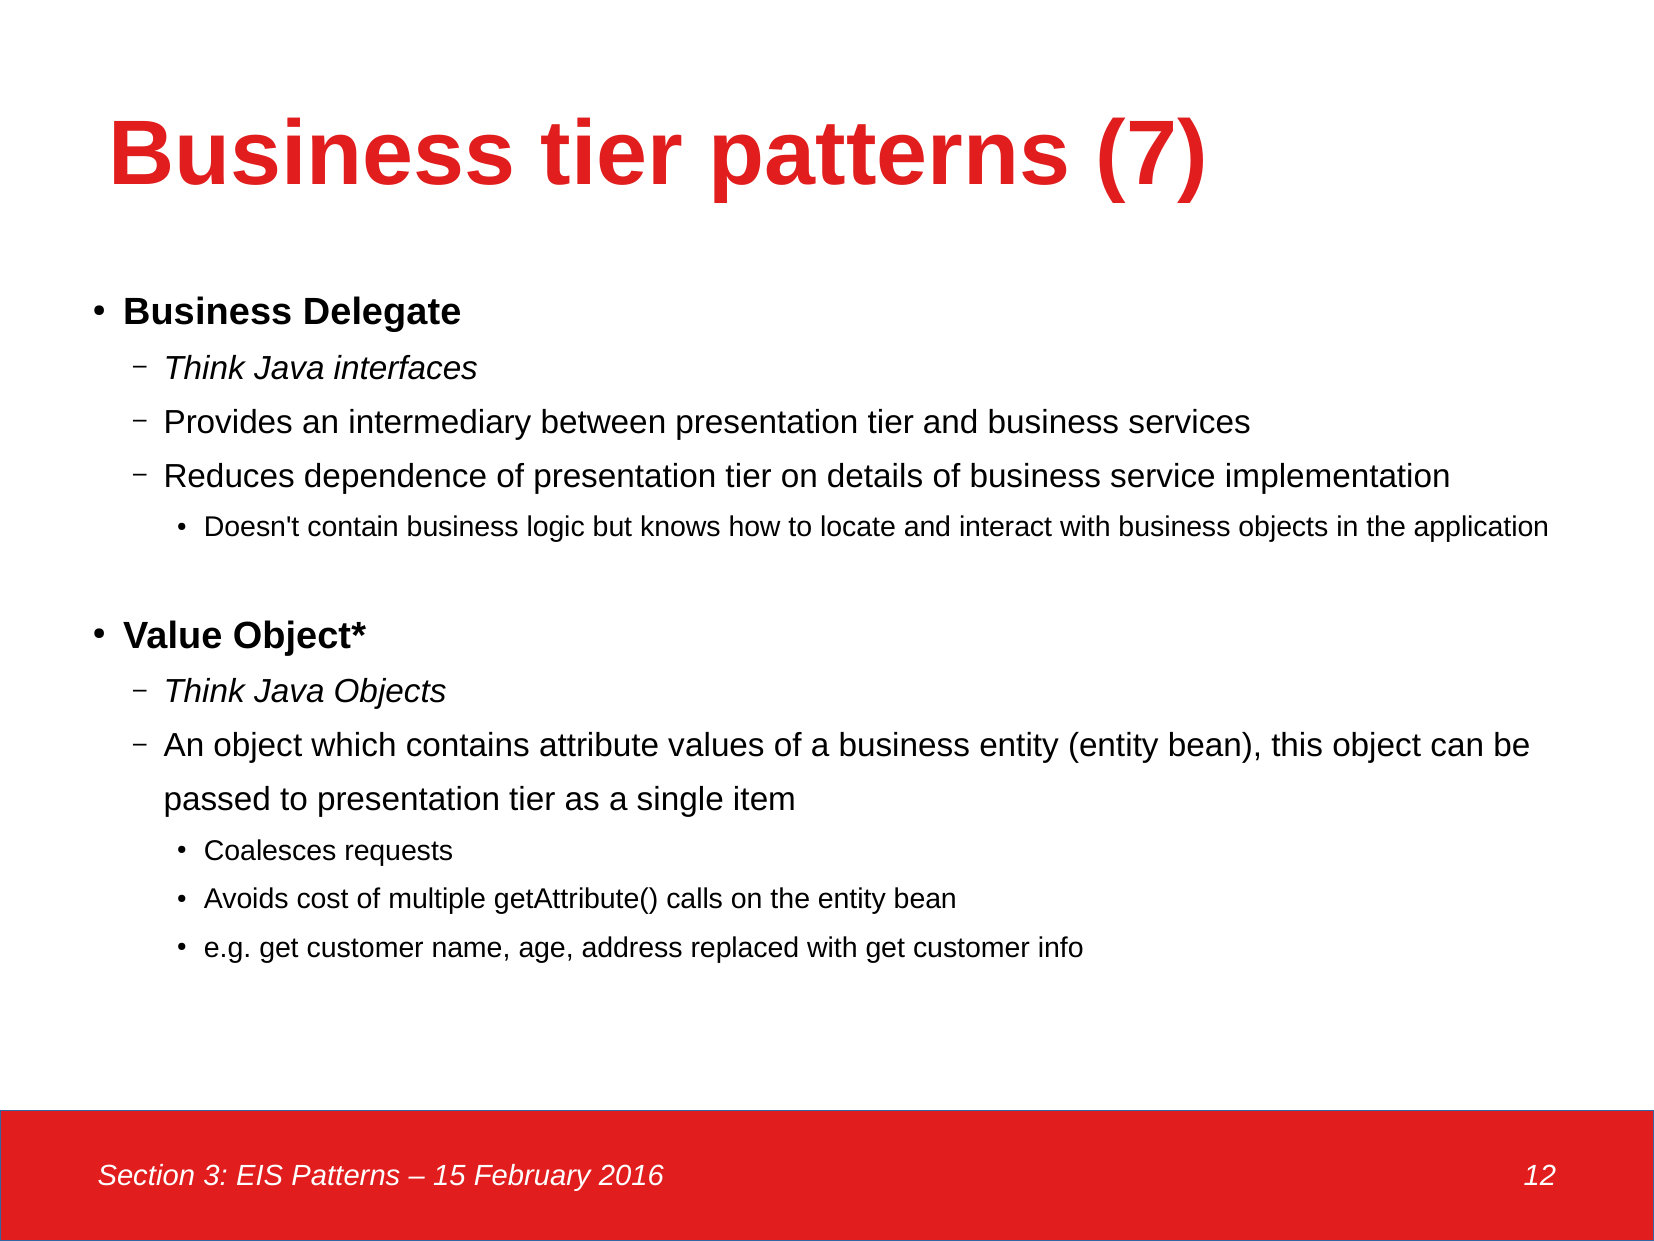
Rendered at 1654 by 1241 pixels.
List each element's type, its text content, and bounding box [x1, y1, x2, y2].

title Business tier patterns (7) [82, 49, 1571, 257]
list Business Delegate Think Java interfaces Provides an intermediary between presentation tier and business services Reduces dependence of presentation tier on details of business service implementation Doesn't contain business logic but knows how to locate and interact with business objects in the application Value Object* Think Java Objects An object which contains attribute values of a business entity (entity bean), this object can be passed to presentation tier as a single item Coalesces requests Avoids cost of multiple getAttribute() calls on the entity bean e.g. get customer name, age, address replaced with get customer info [82, 290, 1571, 1010]
